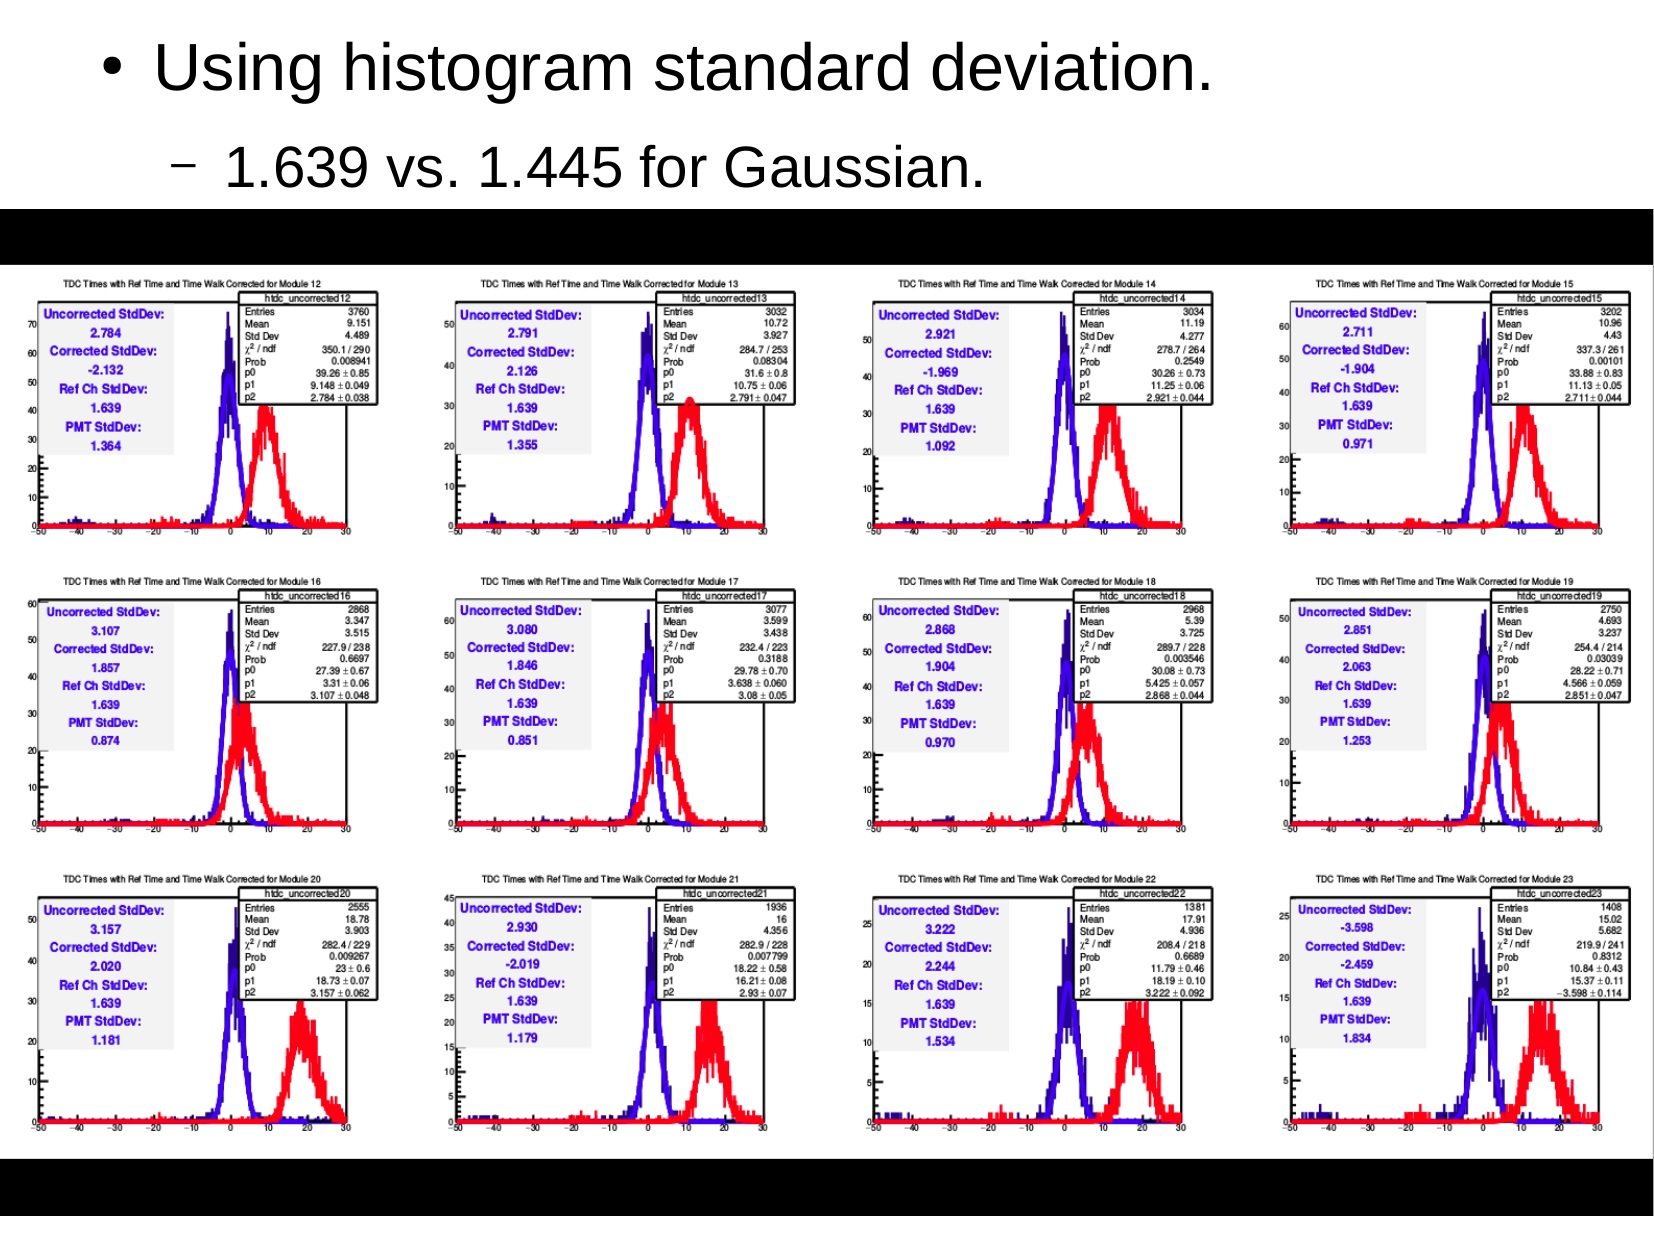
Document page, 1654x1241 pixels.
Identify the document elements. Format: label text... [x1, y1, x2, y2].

list Using histogram standard deviation. 1.639 vs. 1.445 for Gaussian. [82, 30, 1571, 209]
picture [0, 209, 1654, 1216]
